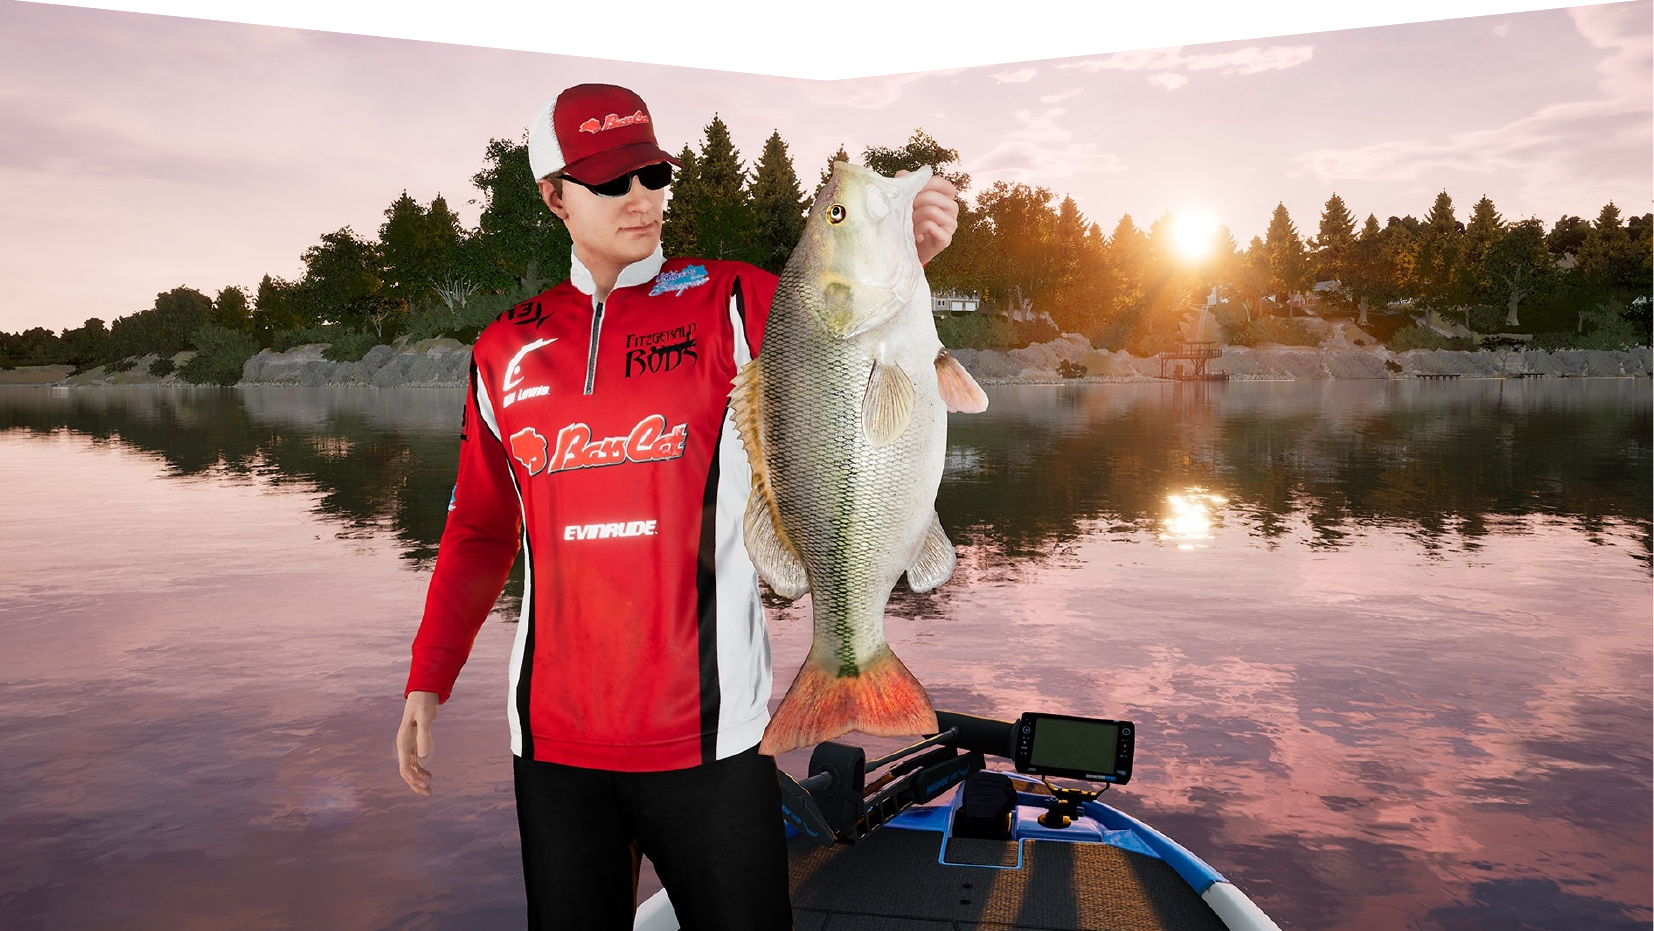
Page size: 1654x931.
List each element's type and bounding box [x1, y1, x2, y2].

picture [0, 0, 1654, 931]
text_box [12, 0, 1641, 81]
